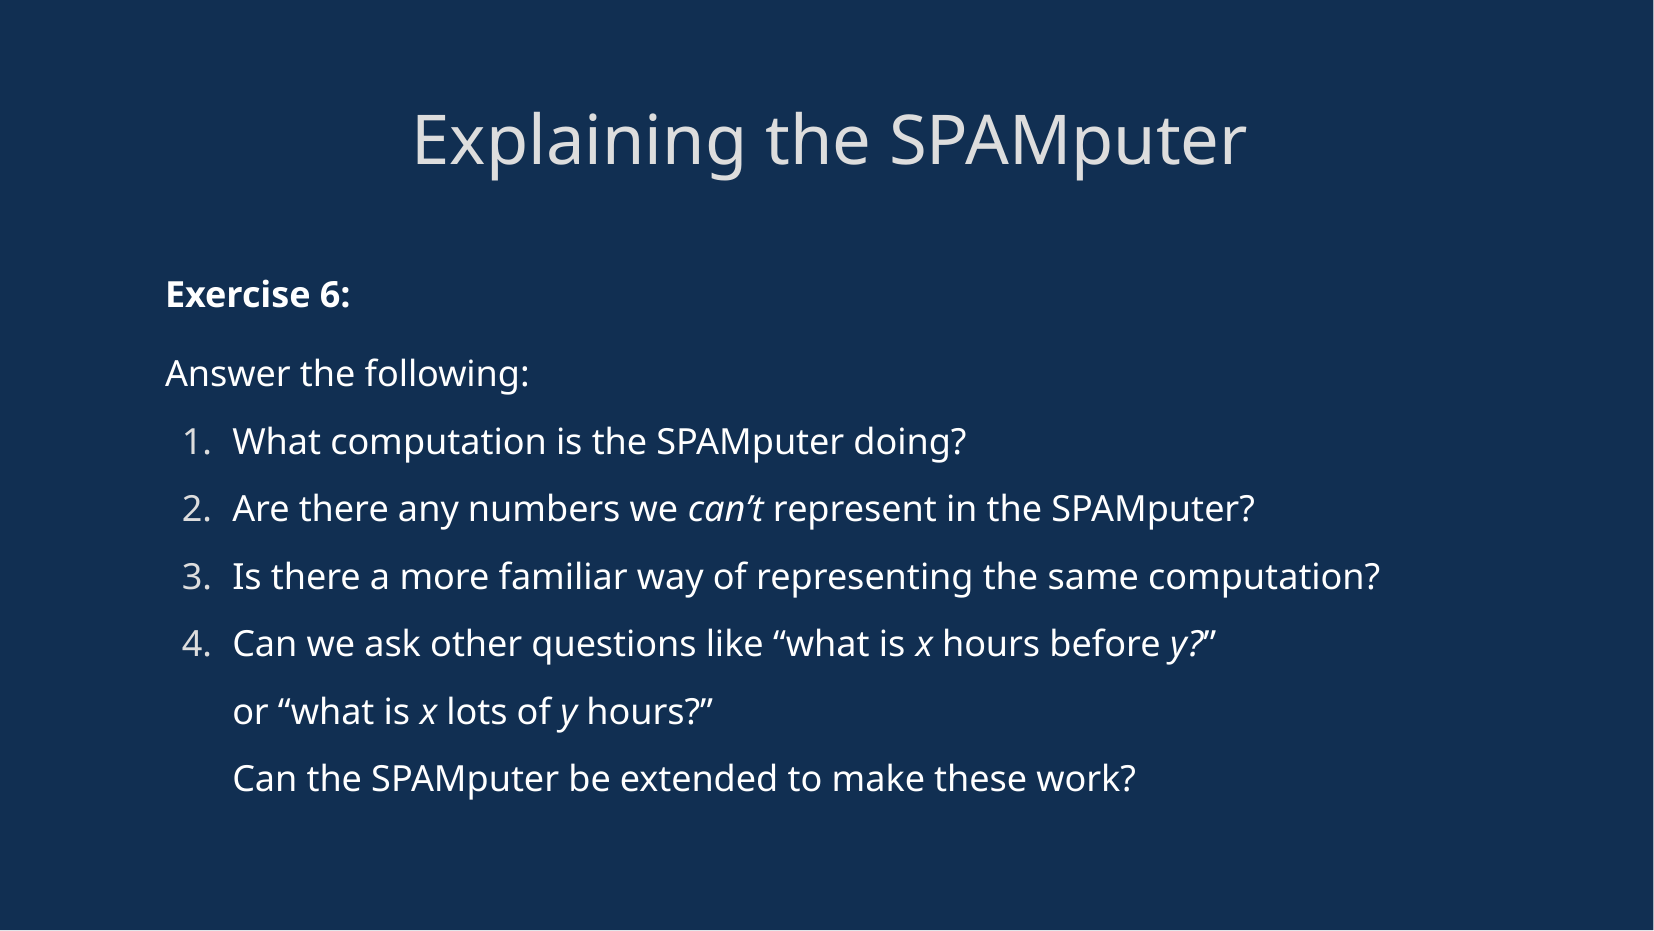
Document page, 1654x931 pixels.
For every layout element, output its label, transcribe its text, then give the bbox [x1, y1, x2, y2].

list Exercise 6: Answer the following: What computation is the SPAMputer doing? Are there any numbers we can’t represent in the SPAMputer? Is there a more familiar way of representing the same computation? Can we ask other questions like “what is x hours before y?” or “what is x lots of y hours?” Can the SPAMputer be extended to make these work? [97, 268, 1563, 806]
title Explaining the SPAMputer [97, 56, 1563, 220]
